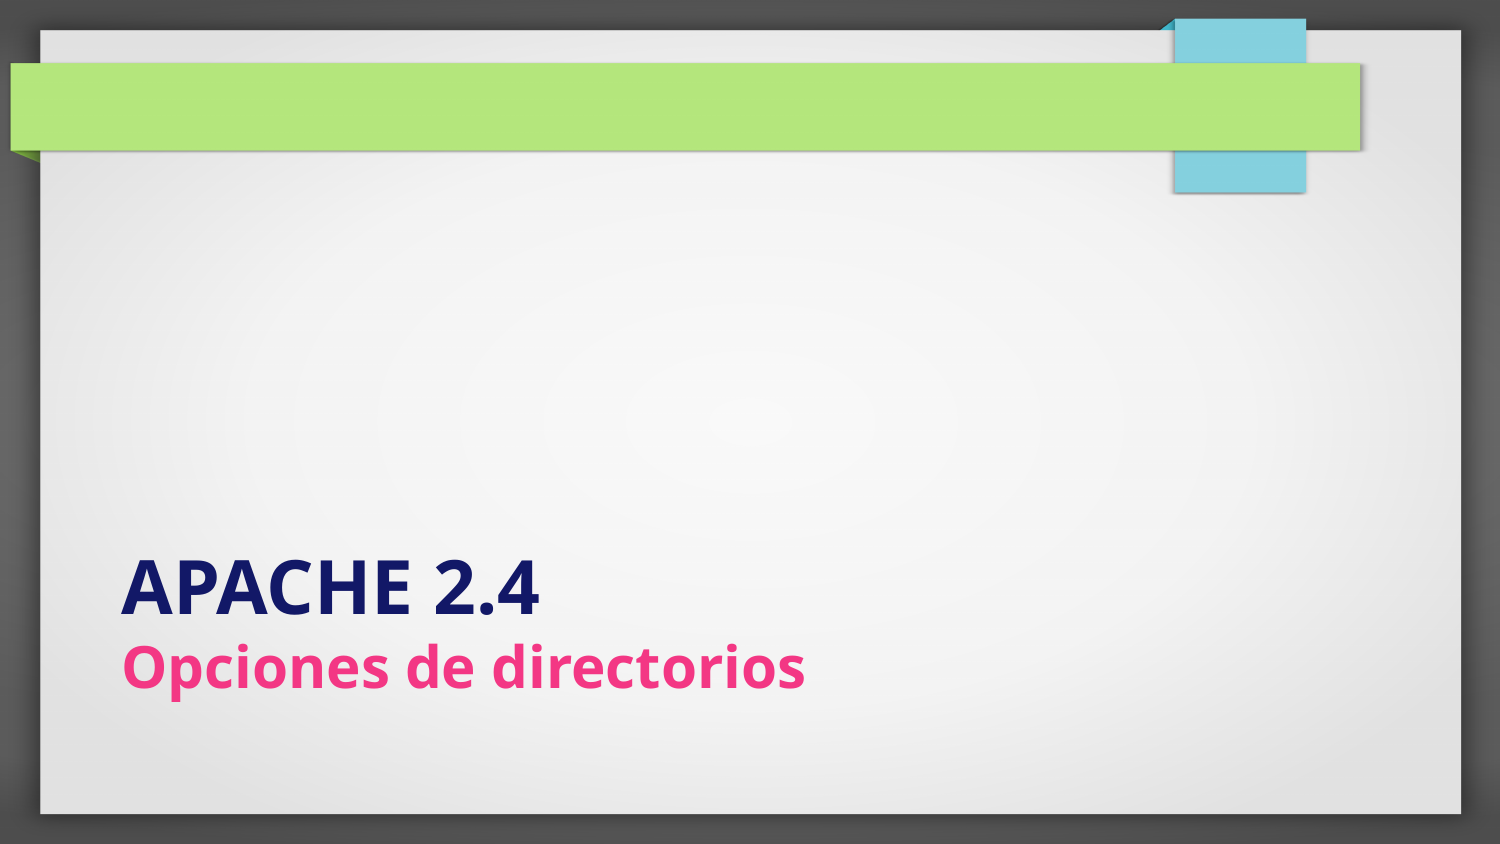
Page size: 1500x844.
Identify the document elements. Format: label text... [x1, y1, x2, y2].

picture [0, 0, 1500, 844]
title APACHE 2.4 Opciones de directorios [106, 520, 945, 715]
